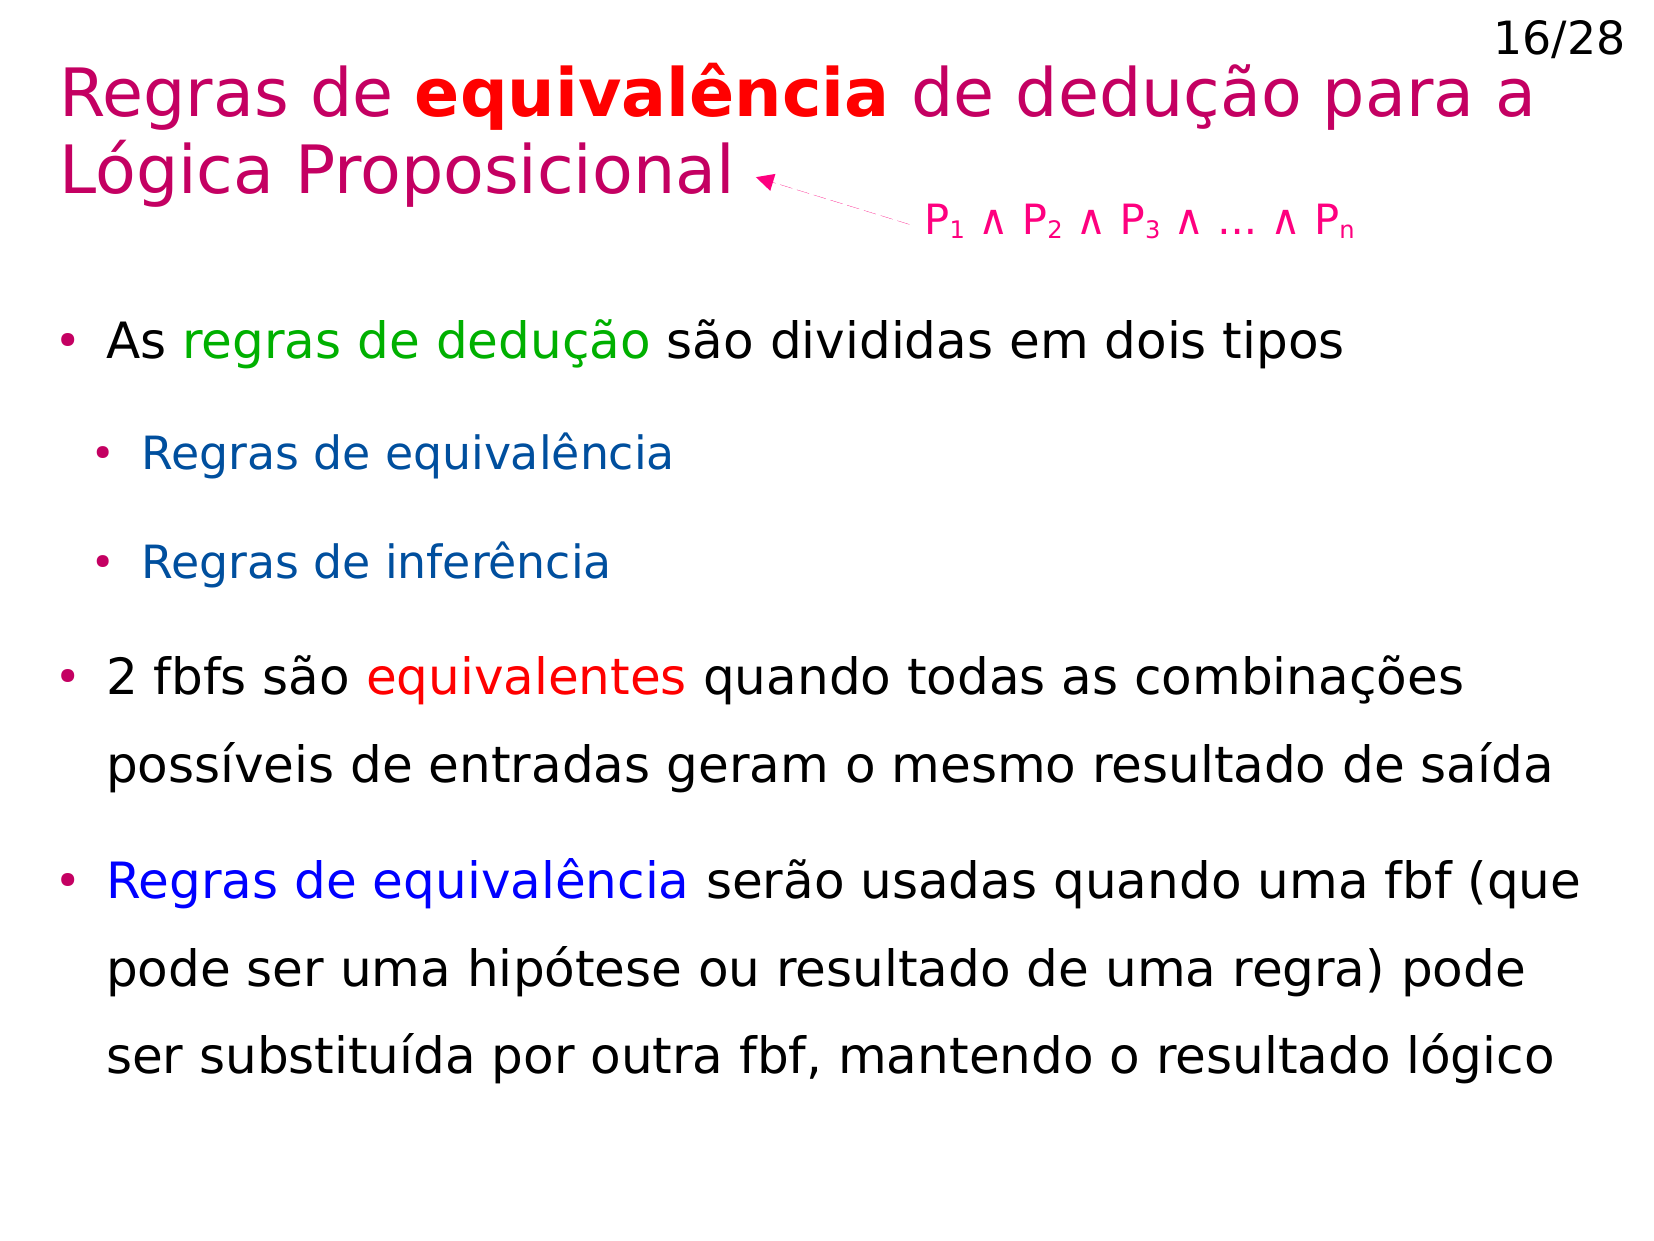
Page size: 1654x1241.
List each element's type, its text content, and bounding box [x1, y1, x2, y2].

title Regras de equivalência de dedução para a Lógica Proposicional [59, 10, 1595, 254]
text_box P1 ∧ P2 ∧ P3 ∧ ... ∧ Pn [909, 188, 1441, 266]
list As regras de dedução são divididas em dois tipos Regras de equivalência Regras de inferência 2 fbfs são equivalentes quando todas as combinações possíveis de entradas geram o mesmo resultado de saída Regras de equivalência serão usadas quando uma fbf (que pode ser uma hipótese ou resultado de uma regra) pode ser substituída por outra fbf, mantendo o resultado lógico [59, 283, 1595, 1223]
